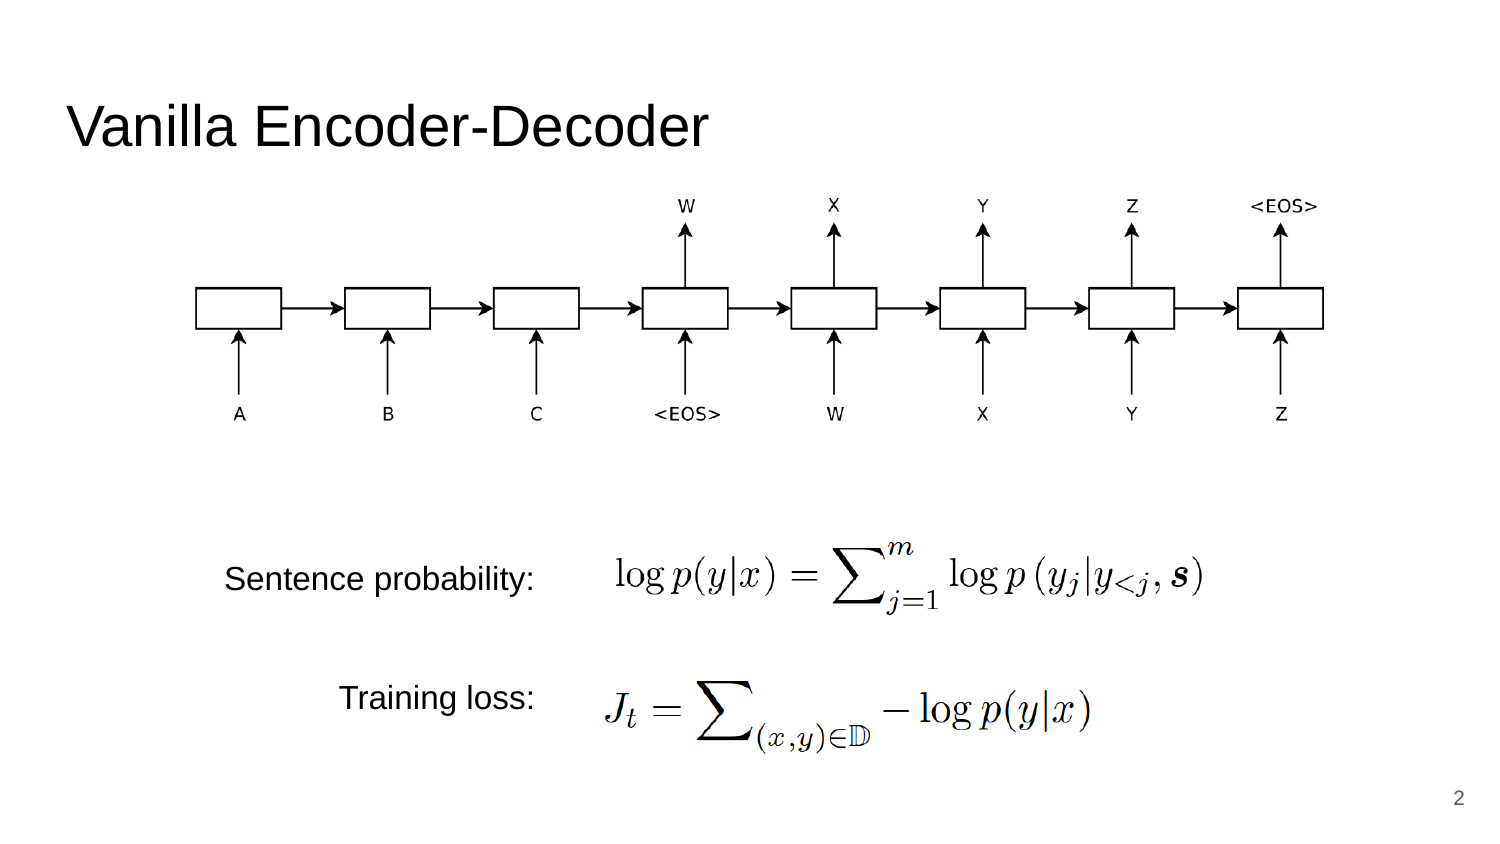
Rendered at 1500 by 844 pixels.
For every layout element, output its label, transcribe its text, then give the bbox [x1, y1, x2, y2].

title Vanilla Encoder-Decoder [51, 72, 1449, 167]
text_box Sentence probability: Training loss: [149, 541, 551, 808]
picture [124, 174, 1376, 457]
slide_number <number> [1389, 764, 1480, 830]
picture [597, 660, 1167, 765]
picture [597, 524, 1237, 619]
